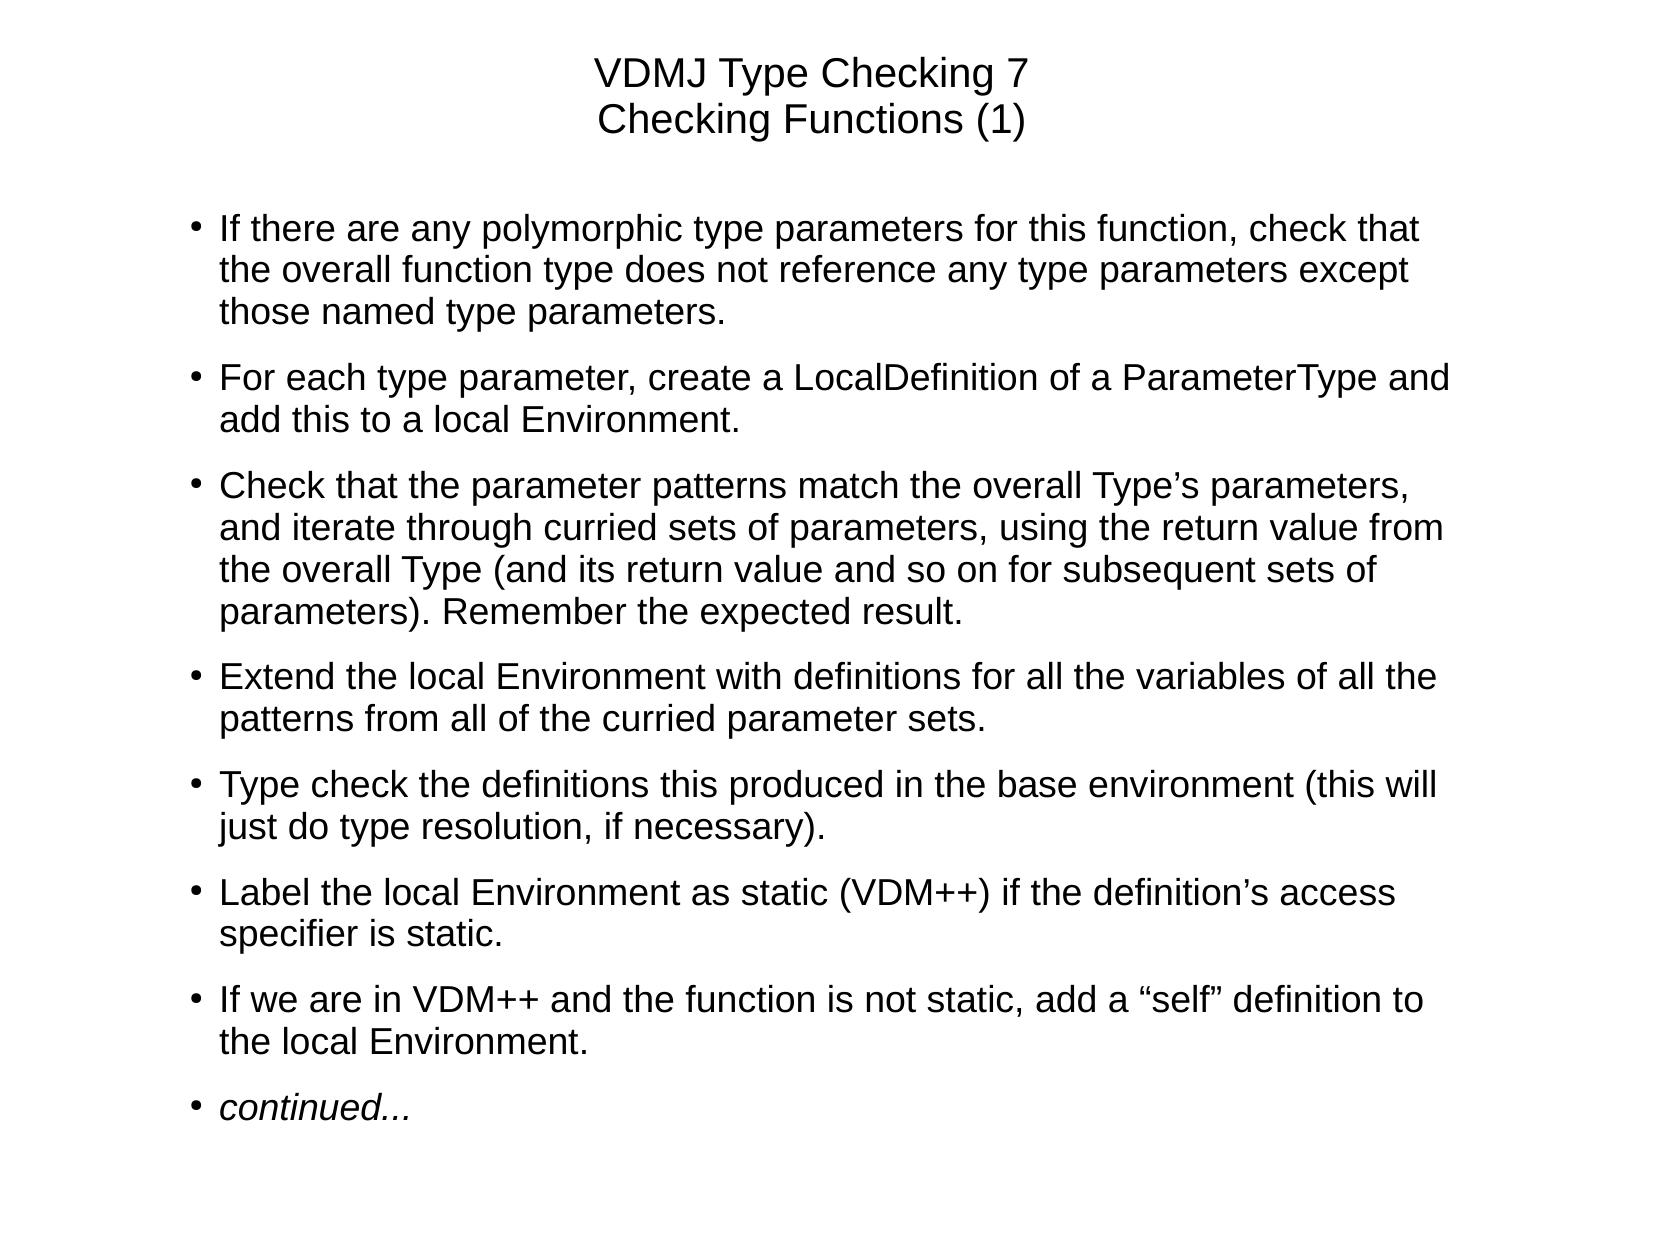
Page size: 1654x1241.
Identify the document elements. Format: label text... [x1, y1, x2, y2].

text_box If there are any polymorphic type parameters for this function, check that the overall function type does not reference any type parameters except those named type parameters. For each type parameter, create a LocalDefinition of a ParameterType and add this to a local Environment. Check that the parameter patterns match the overall Type’s parameters, and iterate through curried sets of parameters, using the return value from the overall Type (and its return value and so on for subsequent sets of parameters). Remember the expected result. Extend the local Environment with definitions for all the variables of all the patterns from all of the curried parameter sets. Type check the definitions this produced in the base environment (this will just do type resolution, if necessary). Label the local Environment as static (VDM++) if the definition’s access specifier is static. If we are in VDM++ and the function is not static, add a “self” definition to the local Environment. continued... [174, 199, 1475, 1136]
text_box VDMJ Type Checking 7 Checking Functions (1) [531, 42, 1093, 151]
